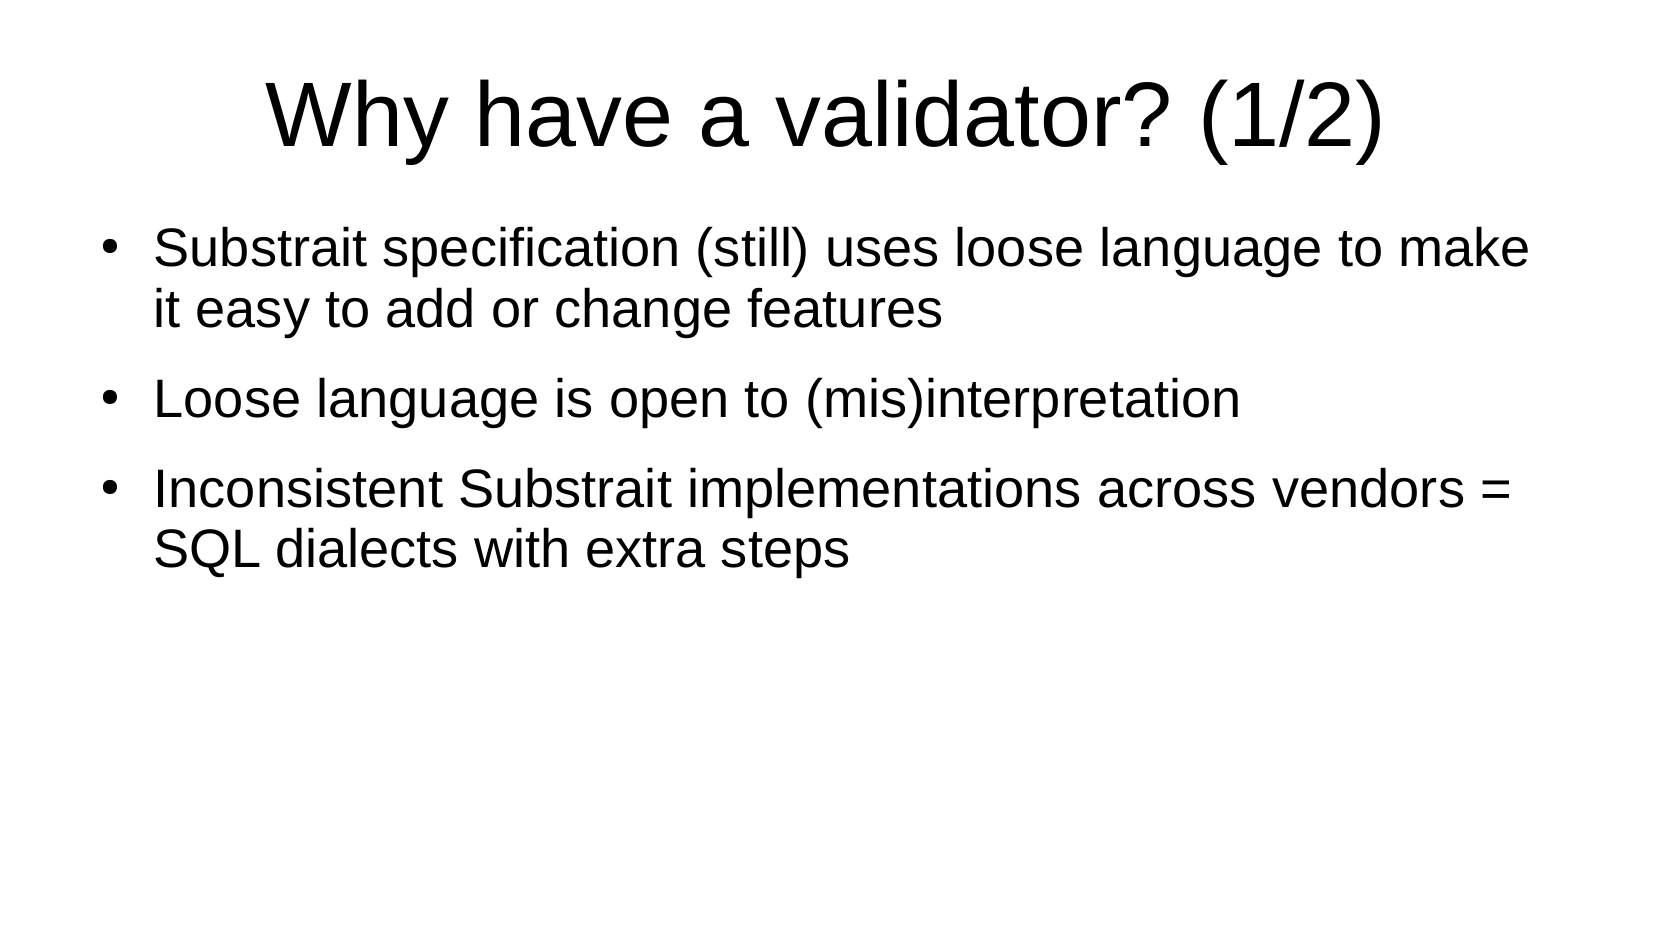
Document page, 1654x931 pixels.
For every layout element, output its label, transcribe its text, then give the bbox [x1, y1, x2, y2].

title Why have a validator? (1/2) [82, 37, 1571, 193]
list Substrait specification (still) uses loose language to make it easy to add or change features Loose language is open to (mis)interpretation Inconsistent Substrait implementations across vendors = SQL dialects with extra steps [82, 217, 1571, 758]
